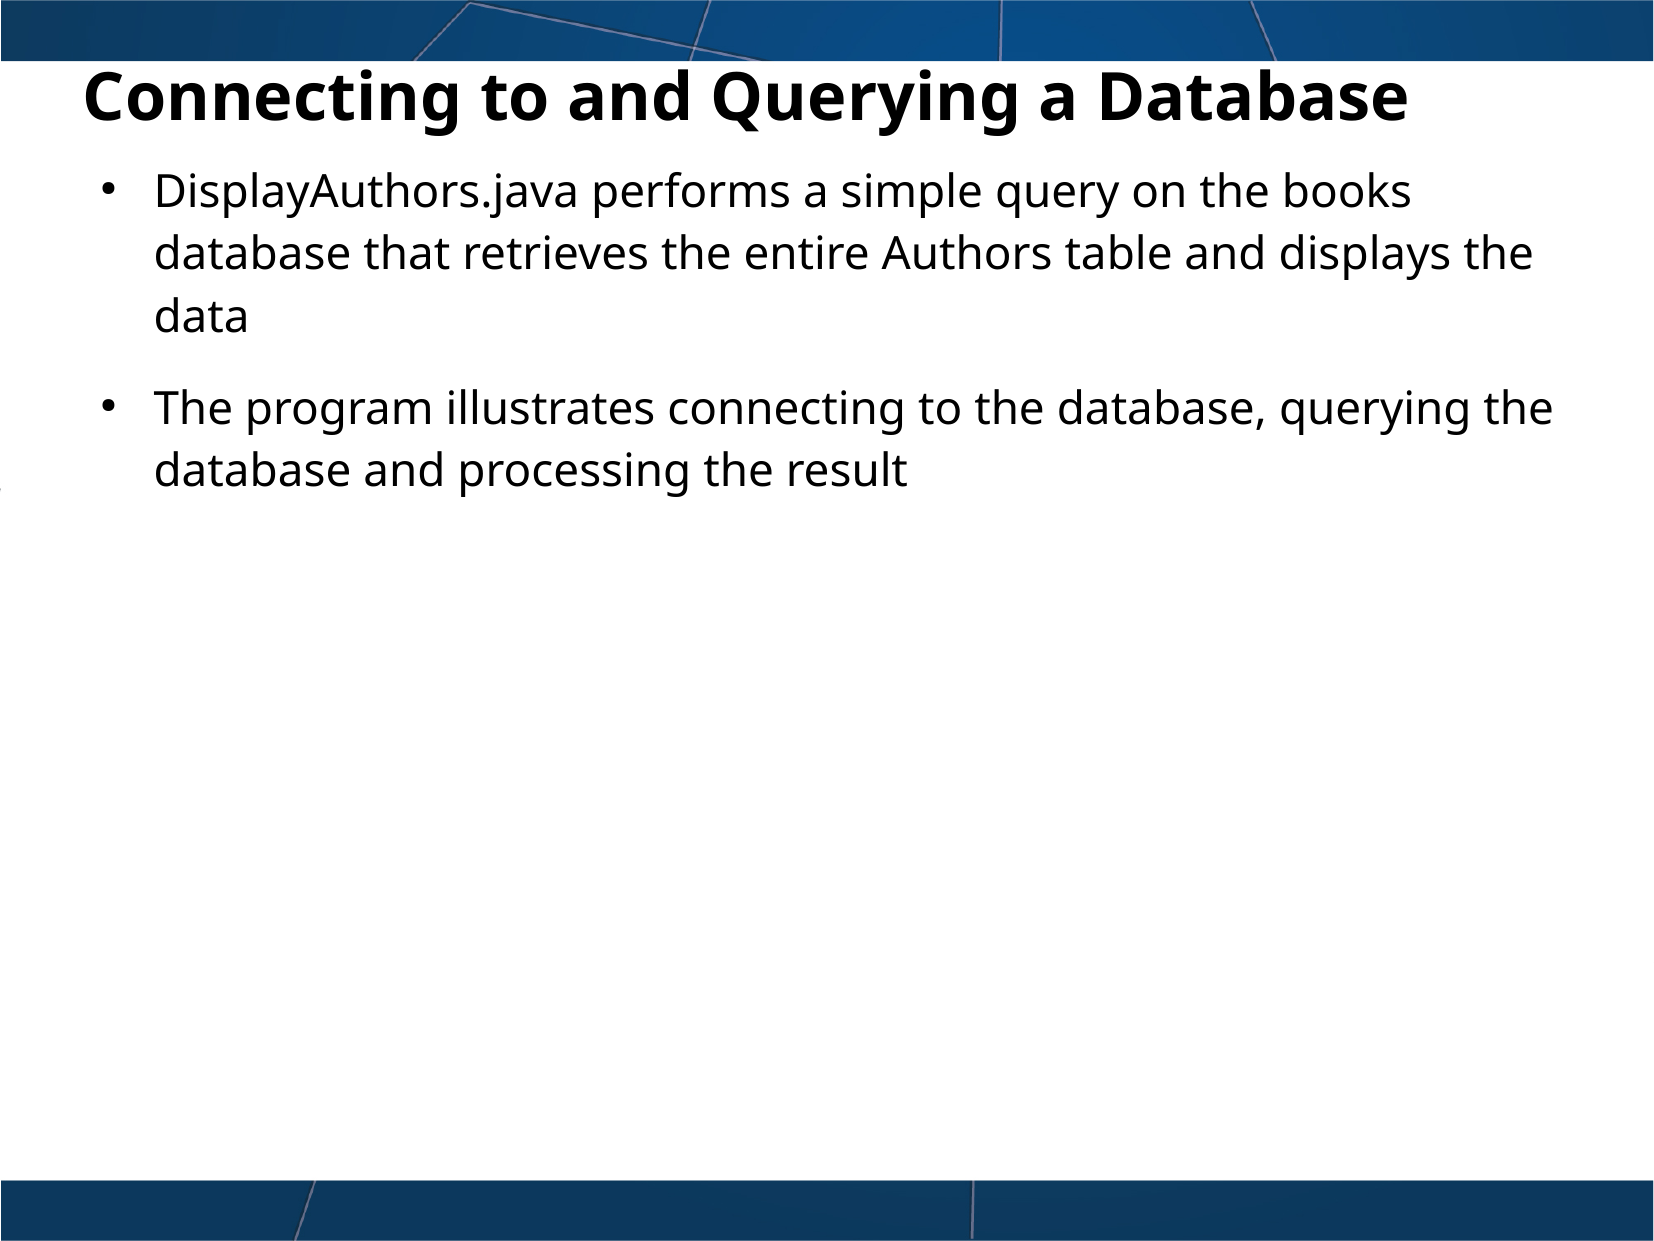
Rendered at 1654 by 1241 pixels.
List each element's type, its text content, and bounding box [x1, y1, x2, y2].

picture [0, 0, 1654, 1241]
list DisplayAuthors.java performs a simple query on the books database that retrieves the entire Authors table and displays the data The program illustrates connecting to the database, querying the database and processing the result [82, 157, 1571, 1182]
title Connecting to and Querying a Database [82, 48, 1571, 141]
